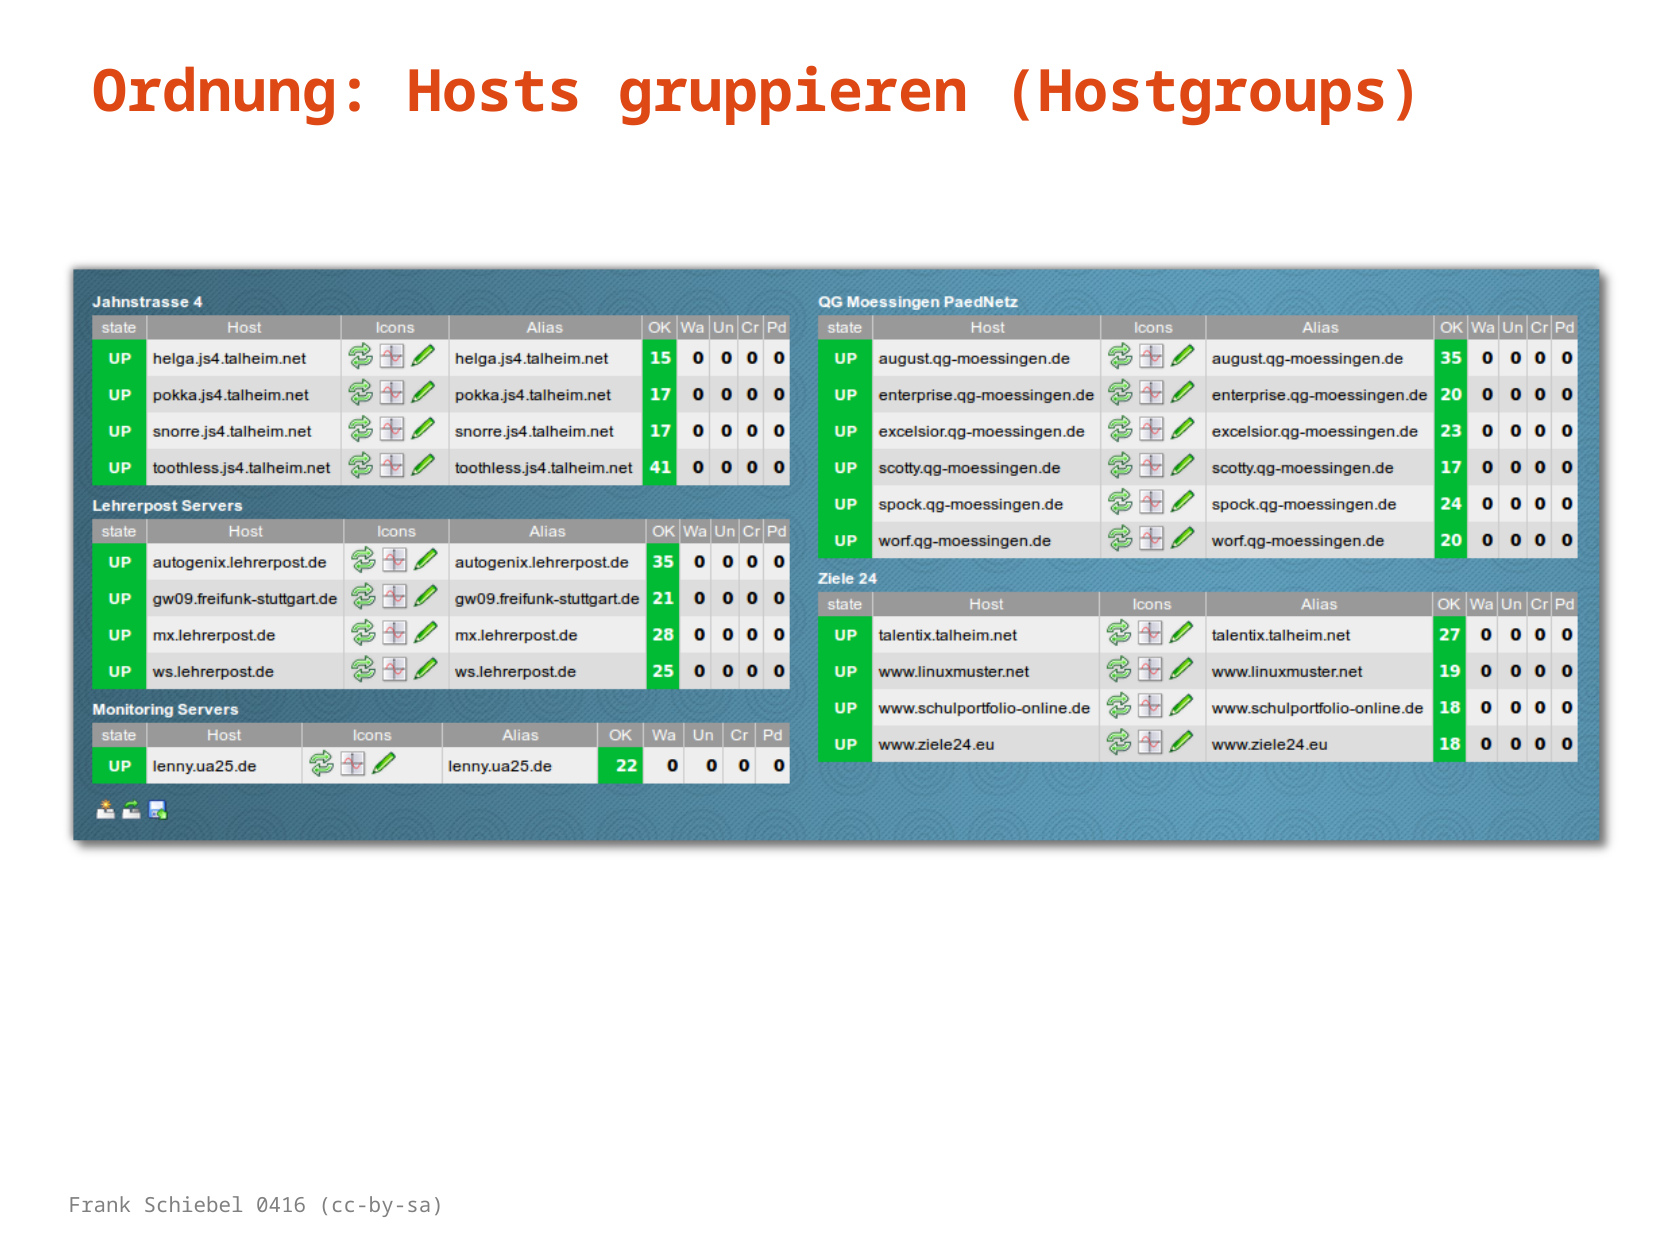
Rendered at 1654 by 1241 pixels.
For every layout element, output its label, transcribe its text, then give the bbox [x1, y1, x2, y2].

picture [60, 256, 1621, 862]
text_box Ordnung: Hosts gruppieren (Hostgroups) [78, 42, 1449, 117]
